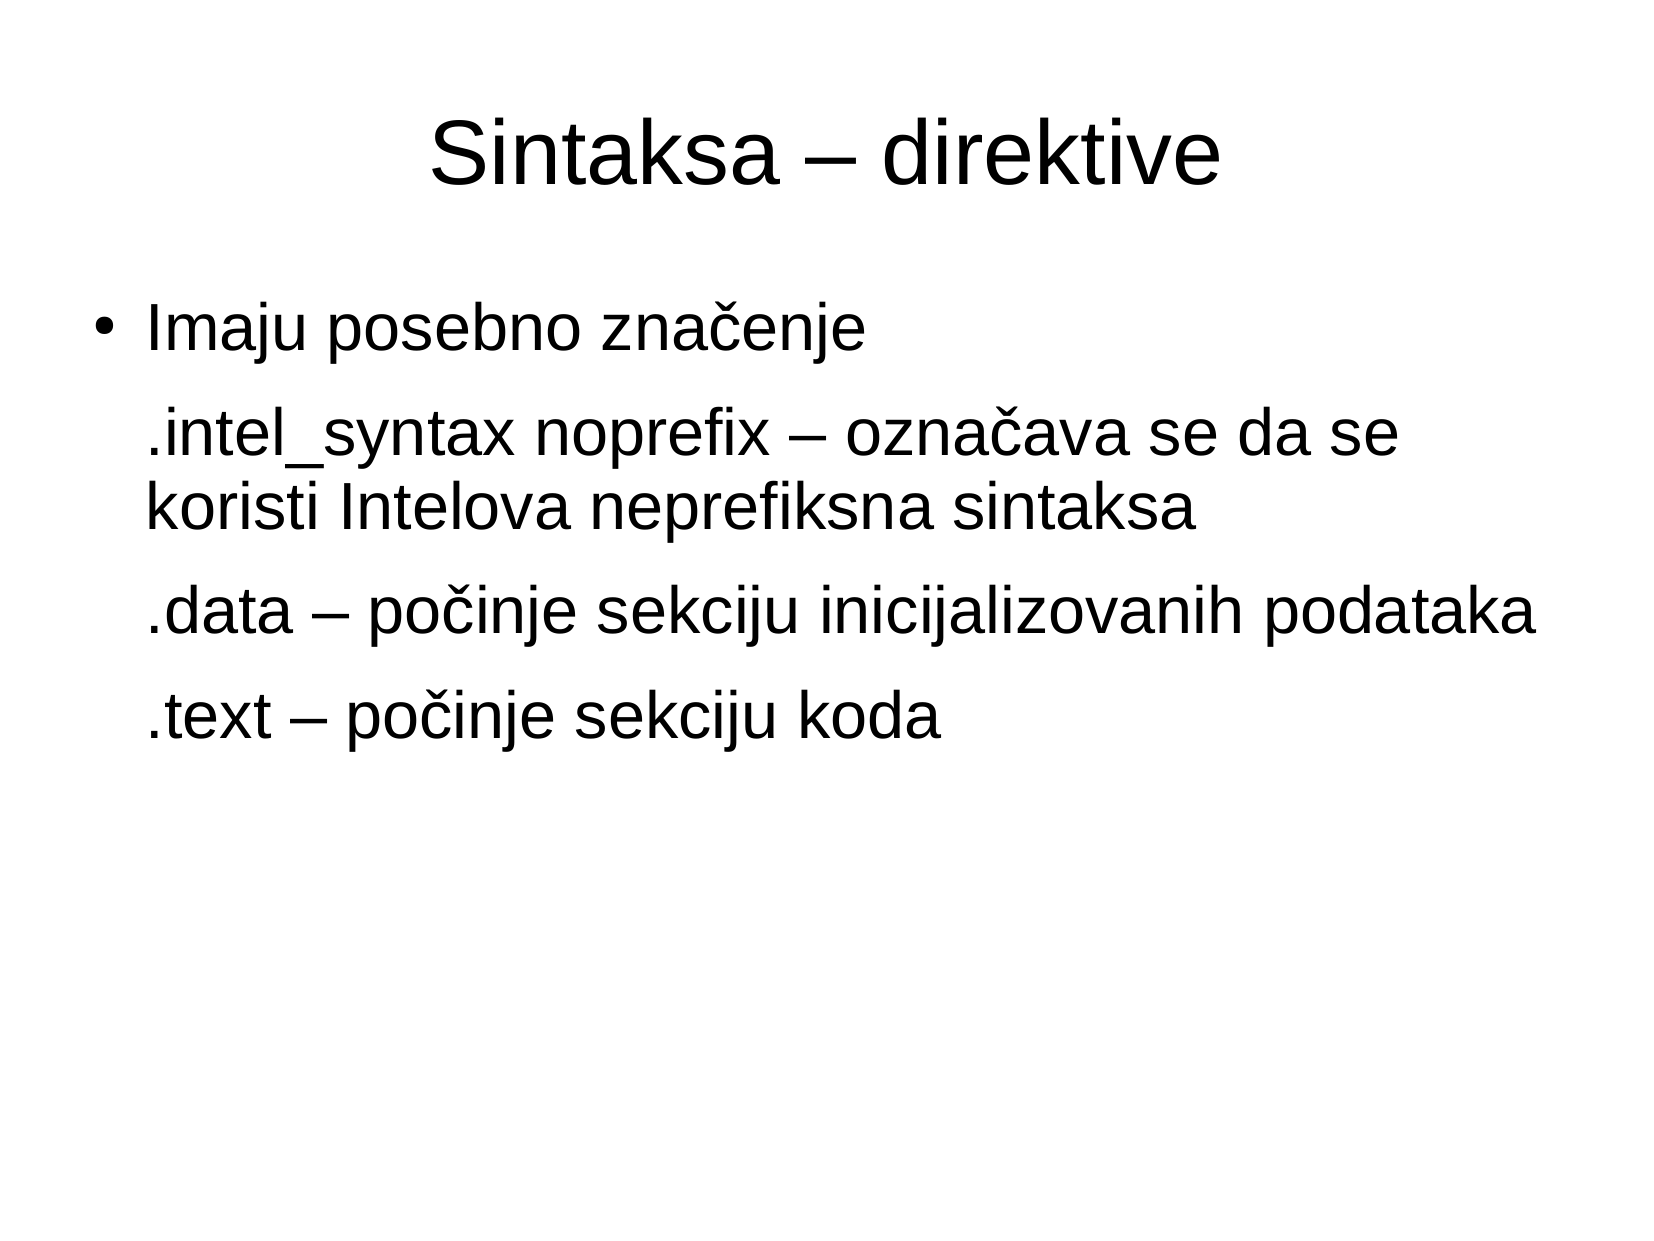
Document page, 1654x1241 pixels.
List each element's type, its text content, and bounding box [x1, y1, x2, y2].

title Sintaksa – direktive [82, 49, 1571, 257]
list Imaju posebno značenje .intel_syntax noprefix – označava se da se koristi Intelova neprefiksna sintaksa .data – počinje sekciju inicijalizovanih podataka .text – počinje sekciju koda [75, 290, 1564, 1126]
